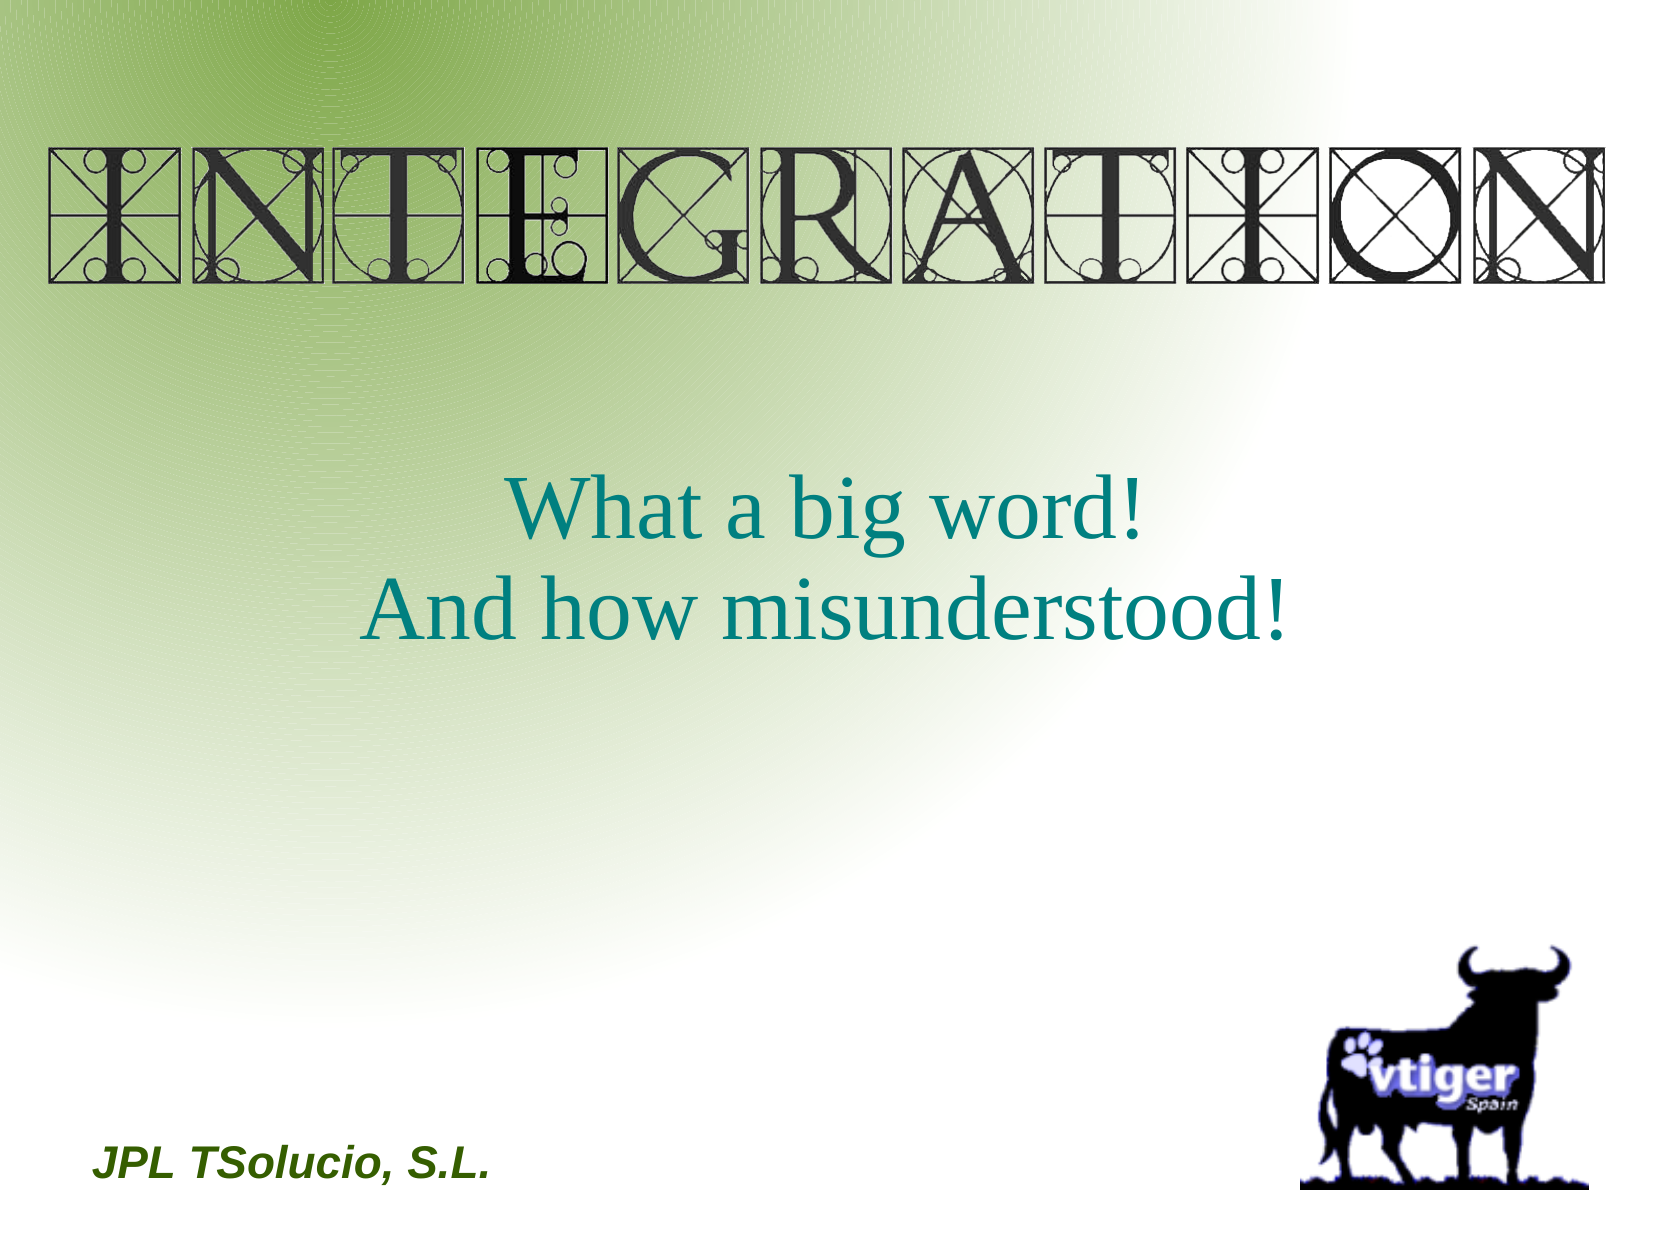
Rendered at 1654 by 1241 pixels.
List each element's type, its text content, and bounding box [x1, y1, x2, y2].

picture [901, 147, 1038, 284]
picture [1328, 147, 1465, 284]
picture [1043, 147, 1180, 284]
picture [474, 147, 611, 284]
picture [189, 147, 326, 284]
picture [331, 147, 468, 284]
picture [1185, 147, 1322, 284]
picture [1300, 975, 1589, 1190]
picture [616, 147, 753, 284]
picture [758, 147, 895, 284]
picture [1470, 147, 1607, 284]
picture [47, 147, 184, 284]
subtitle What a big word! And how misunderstood! [59, 344, 1595, 975]
